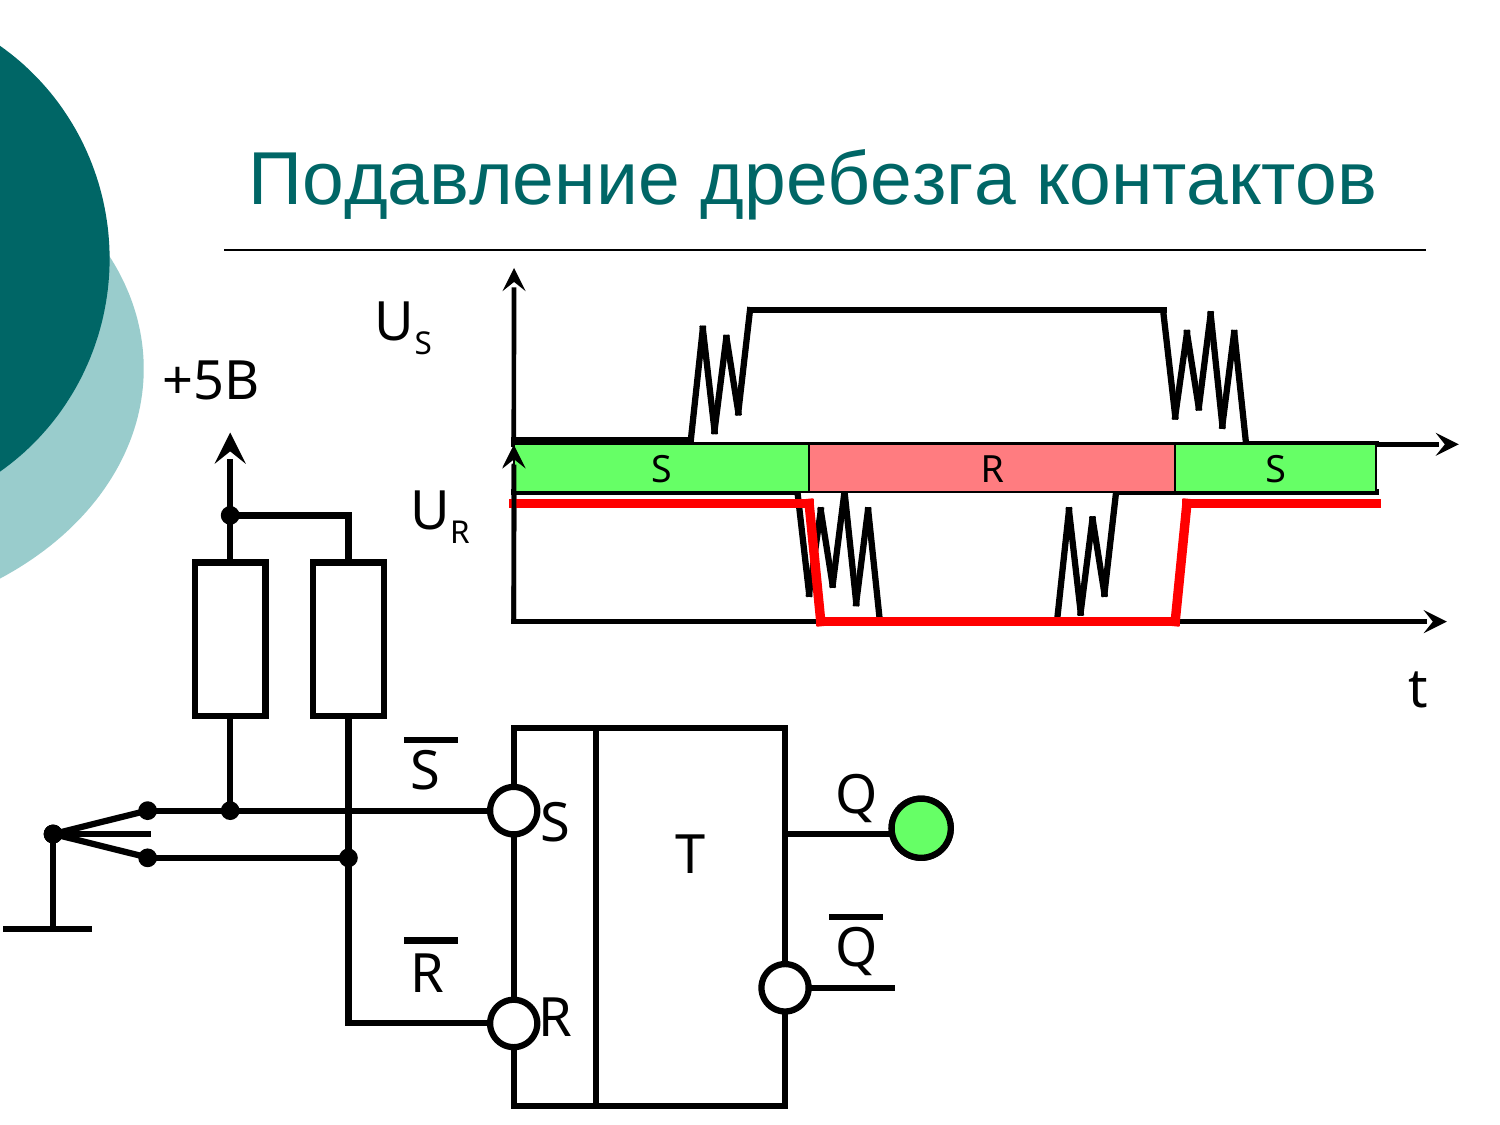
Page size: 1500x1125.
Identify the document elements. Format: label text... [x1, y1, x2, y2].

text_box UR [395, 467, 503, 558]
text_box t [1393, 645, 1500, 726]
text_box [194, 562, 266, 717]
text_box [892, 799, 951, 858]
text_box [490, 786, 538, 835]
text_box S [513, 444, 809, 492]
text_box R [395, 931, 503, 1012]
text_box Q [820, 751, 928, 832]
text_box US [360, 278, 467, 369]
text_box R [809, 444, 1175, 492]
text_box Q [820, 905, 928, 986]
text_box +5В [147, 337, 325, 419]
text_box S R [513, 727, 596, 1106]
text_box S [1175, 444, 1377, 492]
text_box S [395, 727, 503, 809]
text_box [761, 964, 809, 1012]
title Подавление дребезга контактов [233, 58, 1416, 228]
text_box [312, 562, 384, 717]
text_box T [596, 727, 786, 1106]
text_box [490, 999, 538, 1048]
